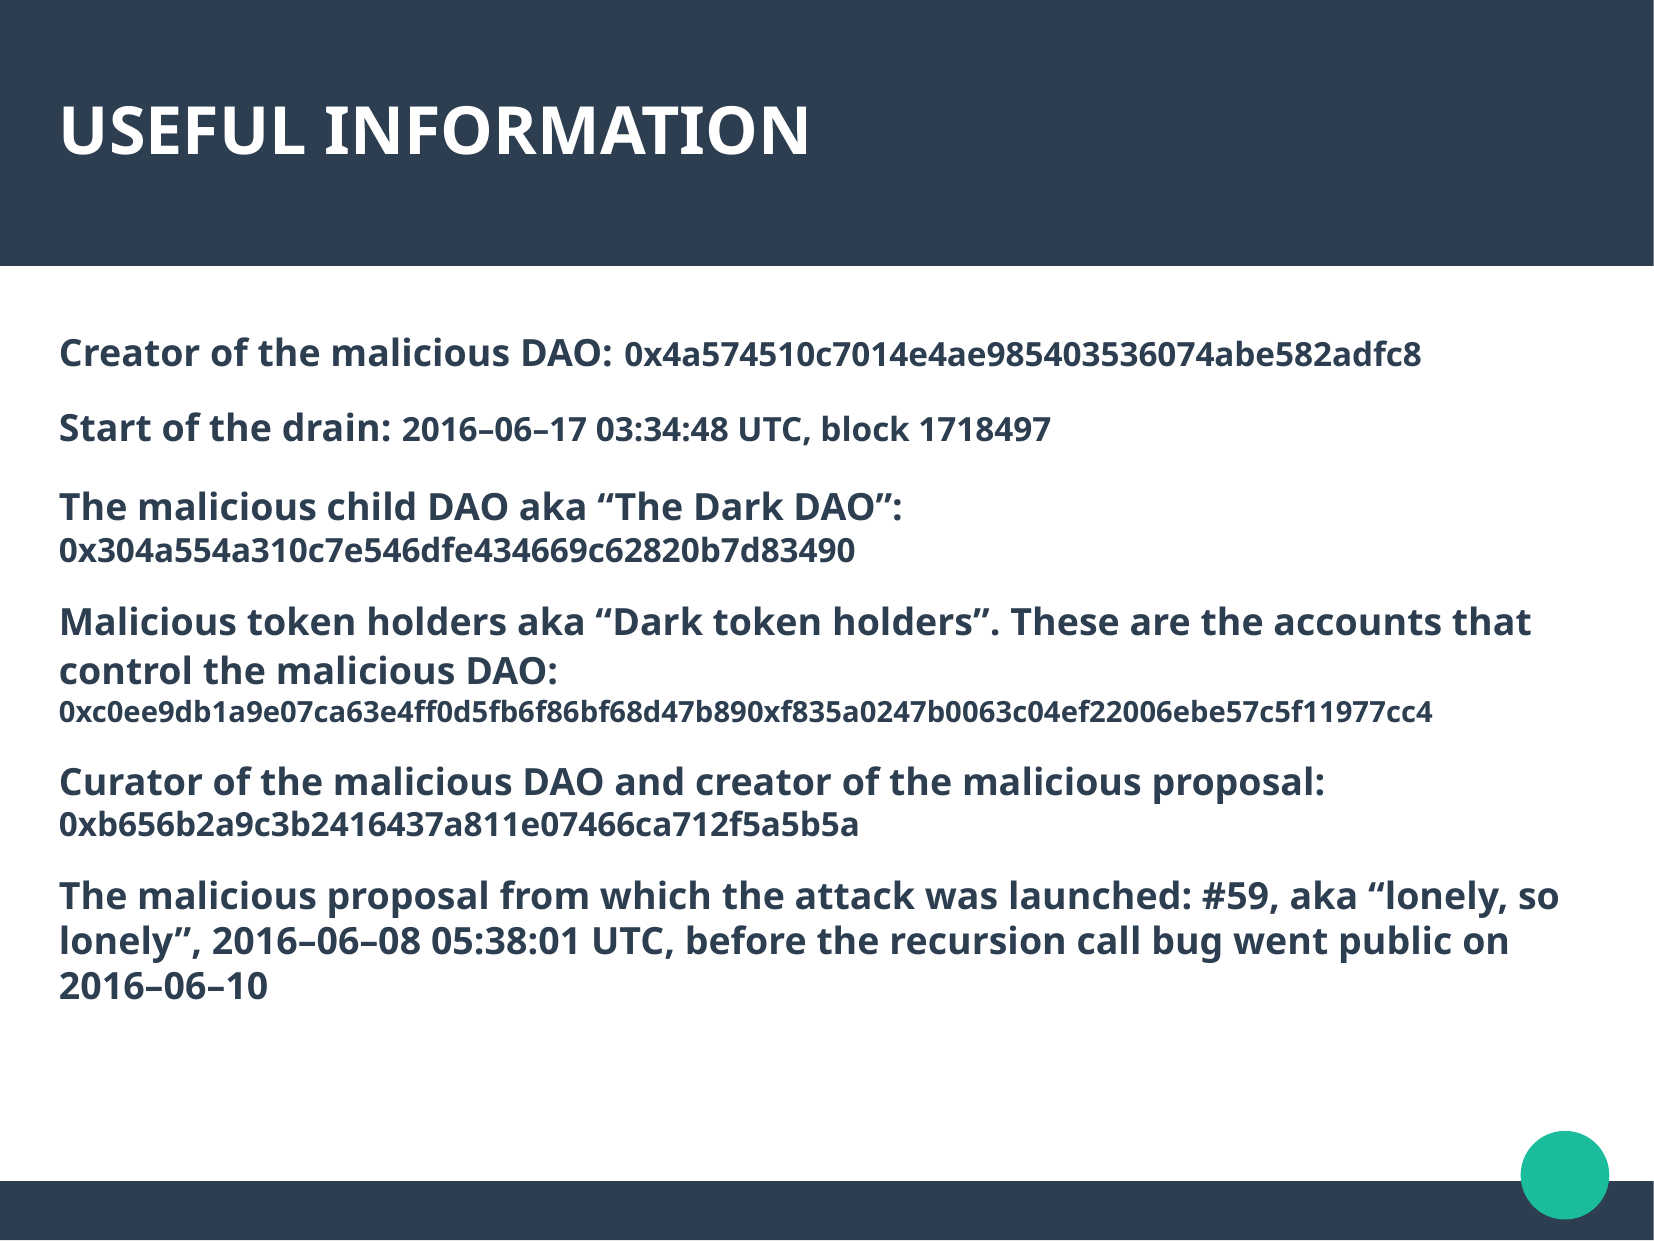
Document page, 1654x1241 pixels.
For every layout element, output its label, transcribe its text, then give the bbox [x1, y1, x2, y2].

list Creator of the malicious DAO: 0x4a574510c7014e4ae985403536074abe582adfc8 Start of the drain: 2016–06–17 03:34:48 UTC, block 1718497 The malicious child DAO aka “The Dark DAO”: 0x304a554a310c7e546dfe434669c62820b7d83490 Malicious token holders aka “Dark token holders”. These are the accounts that control the malicious DAO: 0xc0ee9db1a9e07ca63e4ff0d5fb6f86bf68d47b890xf835a0247b0063c04ef22006ebe57c5f11977cc4 Curator of the malicious DAO and creator of the malicious proposal: 0xb656b2a9c3b2416437a811e07466ca712f5a5b5a The malicious proposal from which the attack was launched: #59, aka “lonely, so lonely”, 2016–06–08 05:38:01 UTC, before the recursion call bug went public on 2016–06–10 [59, 324, 1595, 1152]
title USEFUL INFORMATION [59, 49, 1595, 207]
